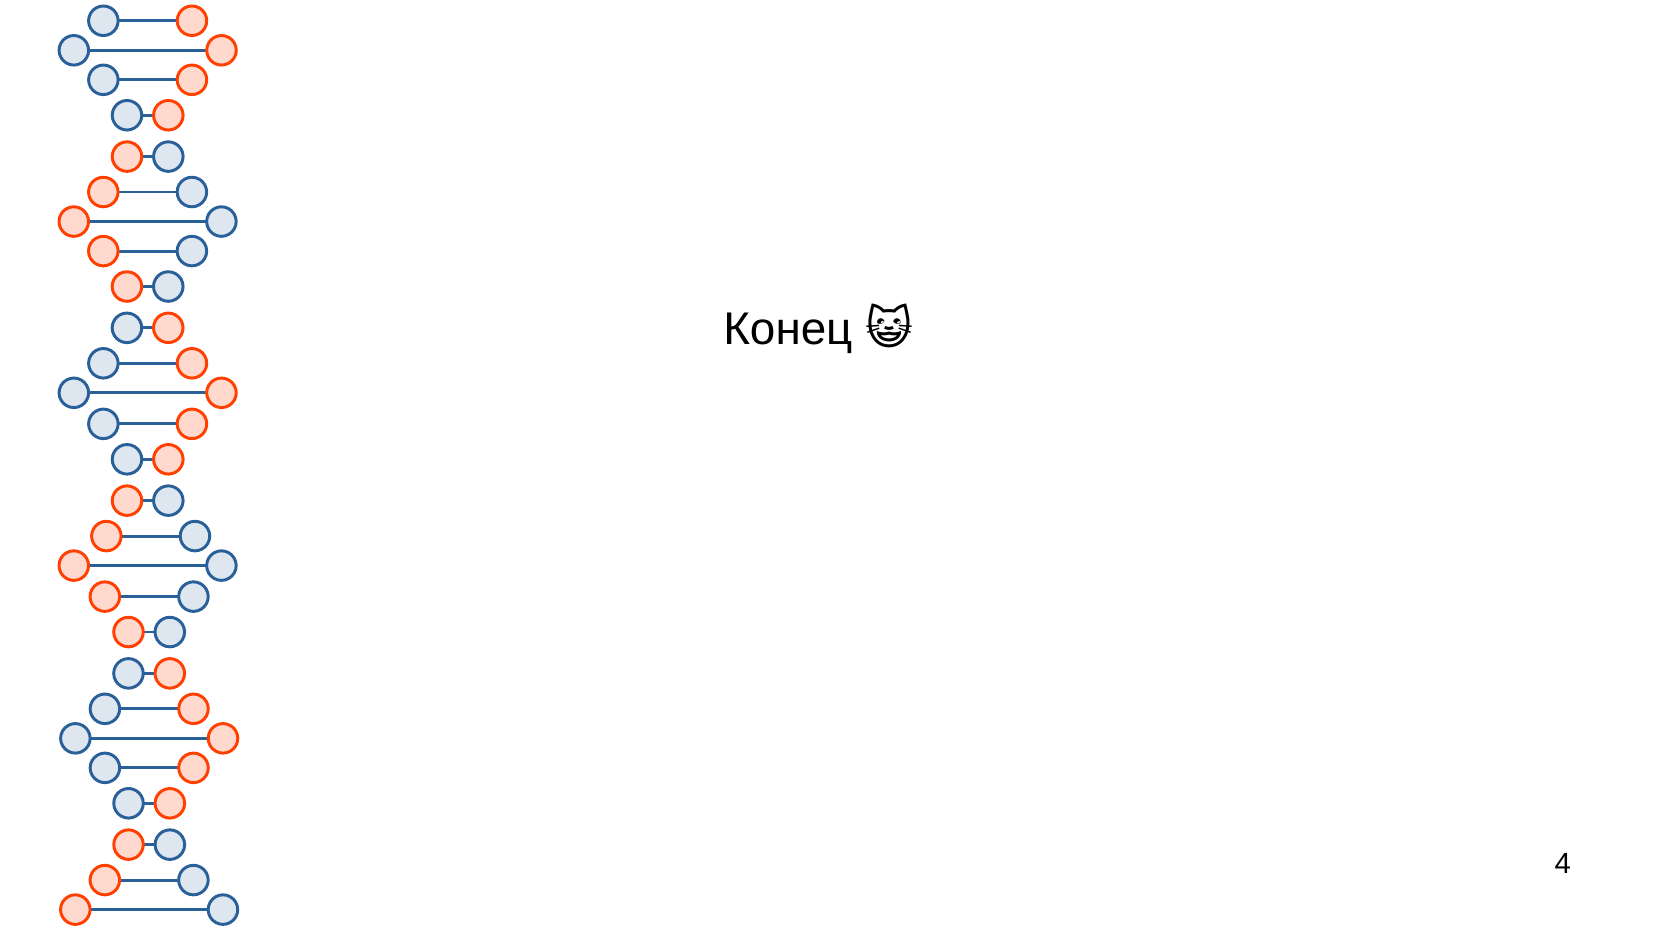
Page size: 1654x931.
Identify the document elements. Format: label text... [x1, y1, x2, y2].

text_box Конец 😺 [708, 295, 945, 502]
